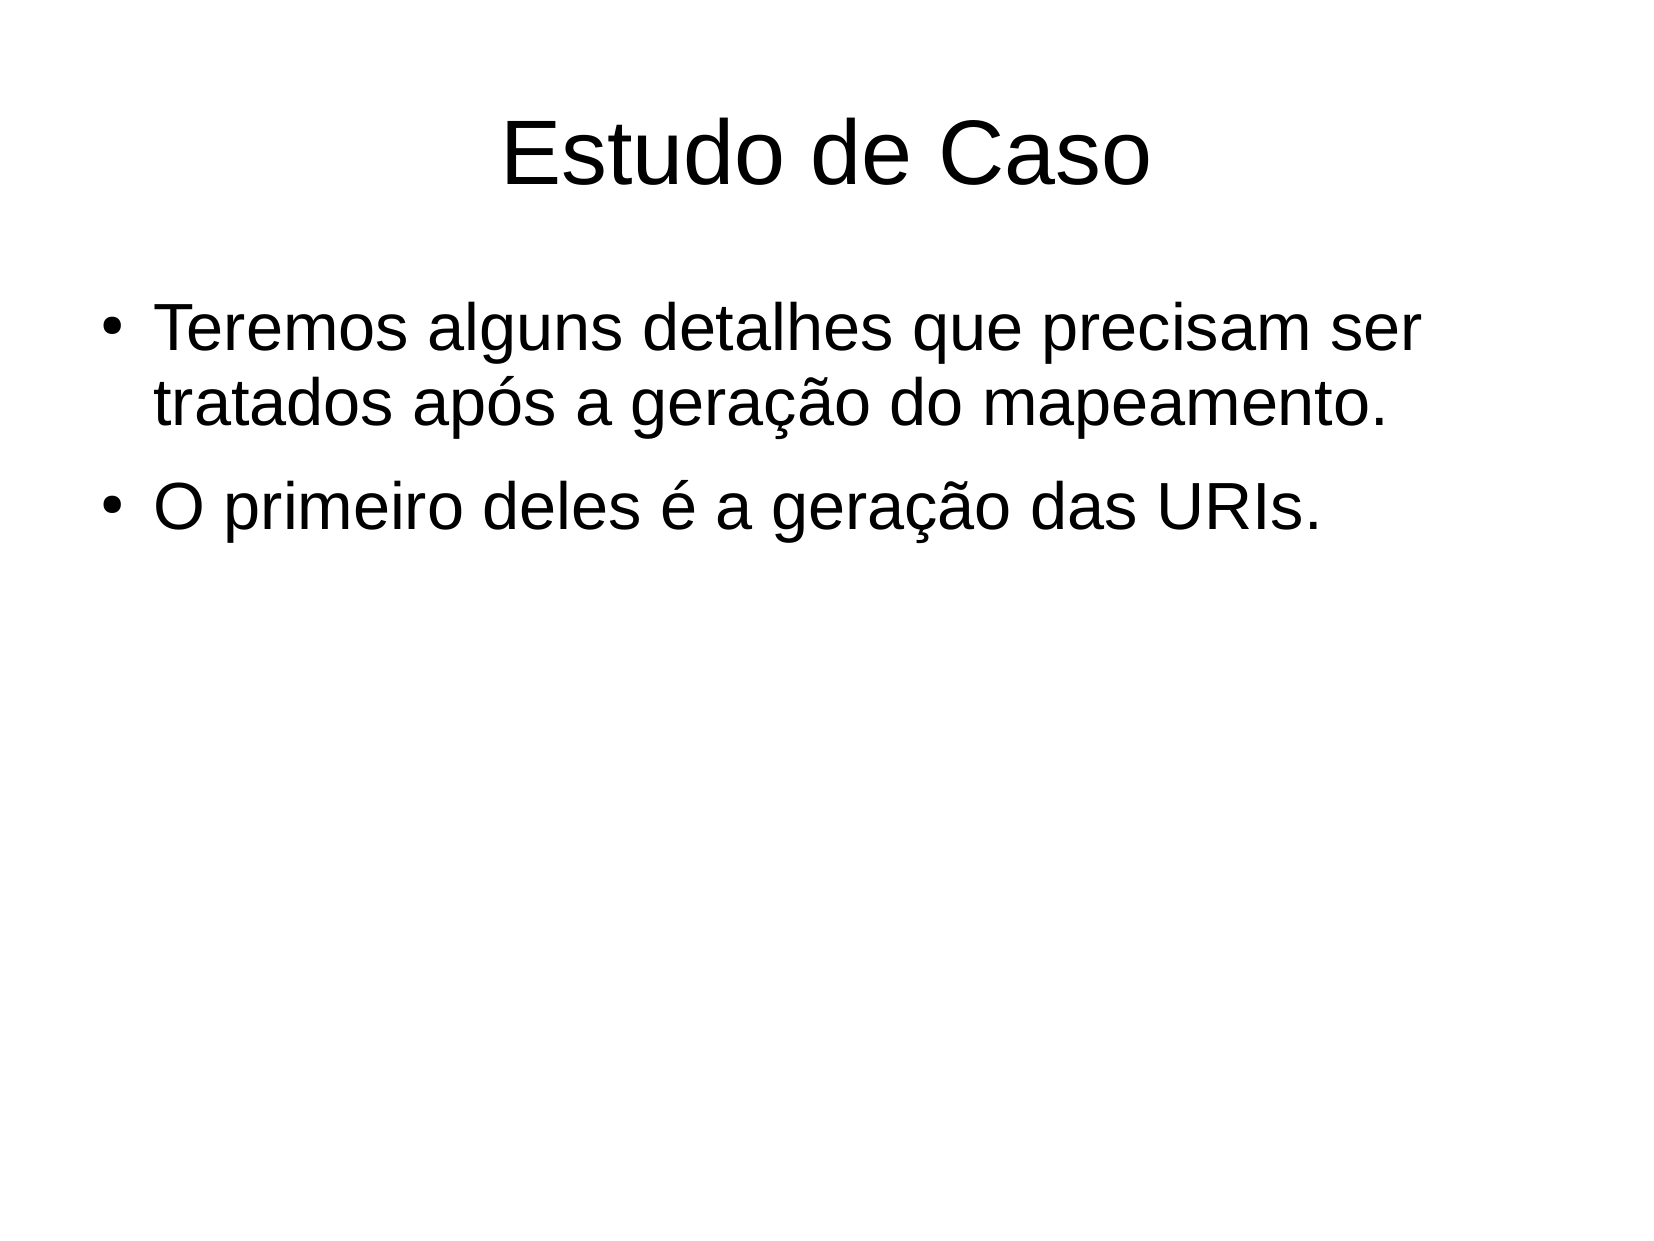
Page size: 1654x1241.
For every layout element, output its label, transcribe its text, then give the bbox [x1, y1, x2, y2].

title Estudo de Caso [82, 49, 1571, 257]
list Teremos alguns detalhes que precisam ser tratados após a geração do mapeamento. O primeiro deles é a geração das URIs. [82, 290, 1571, 1109]
